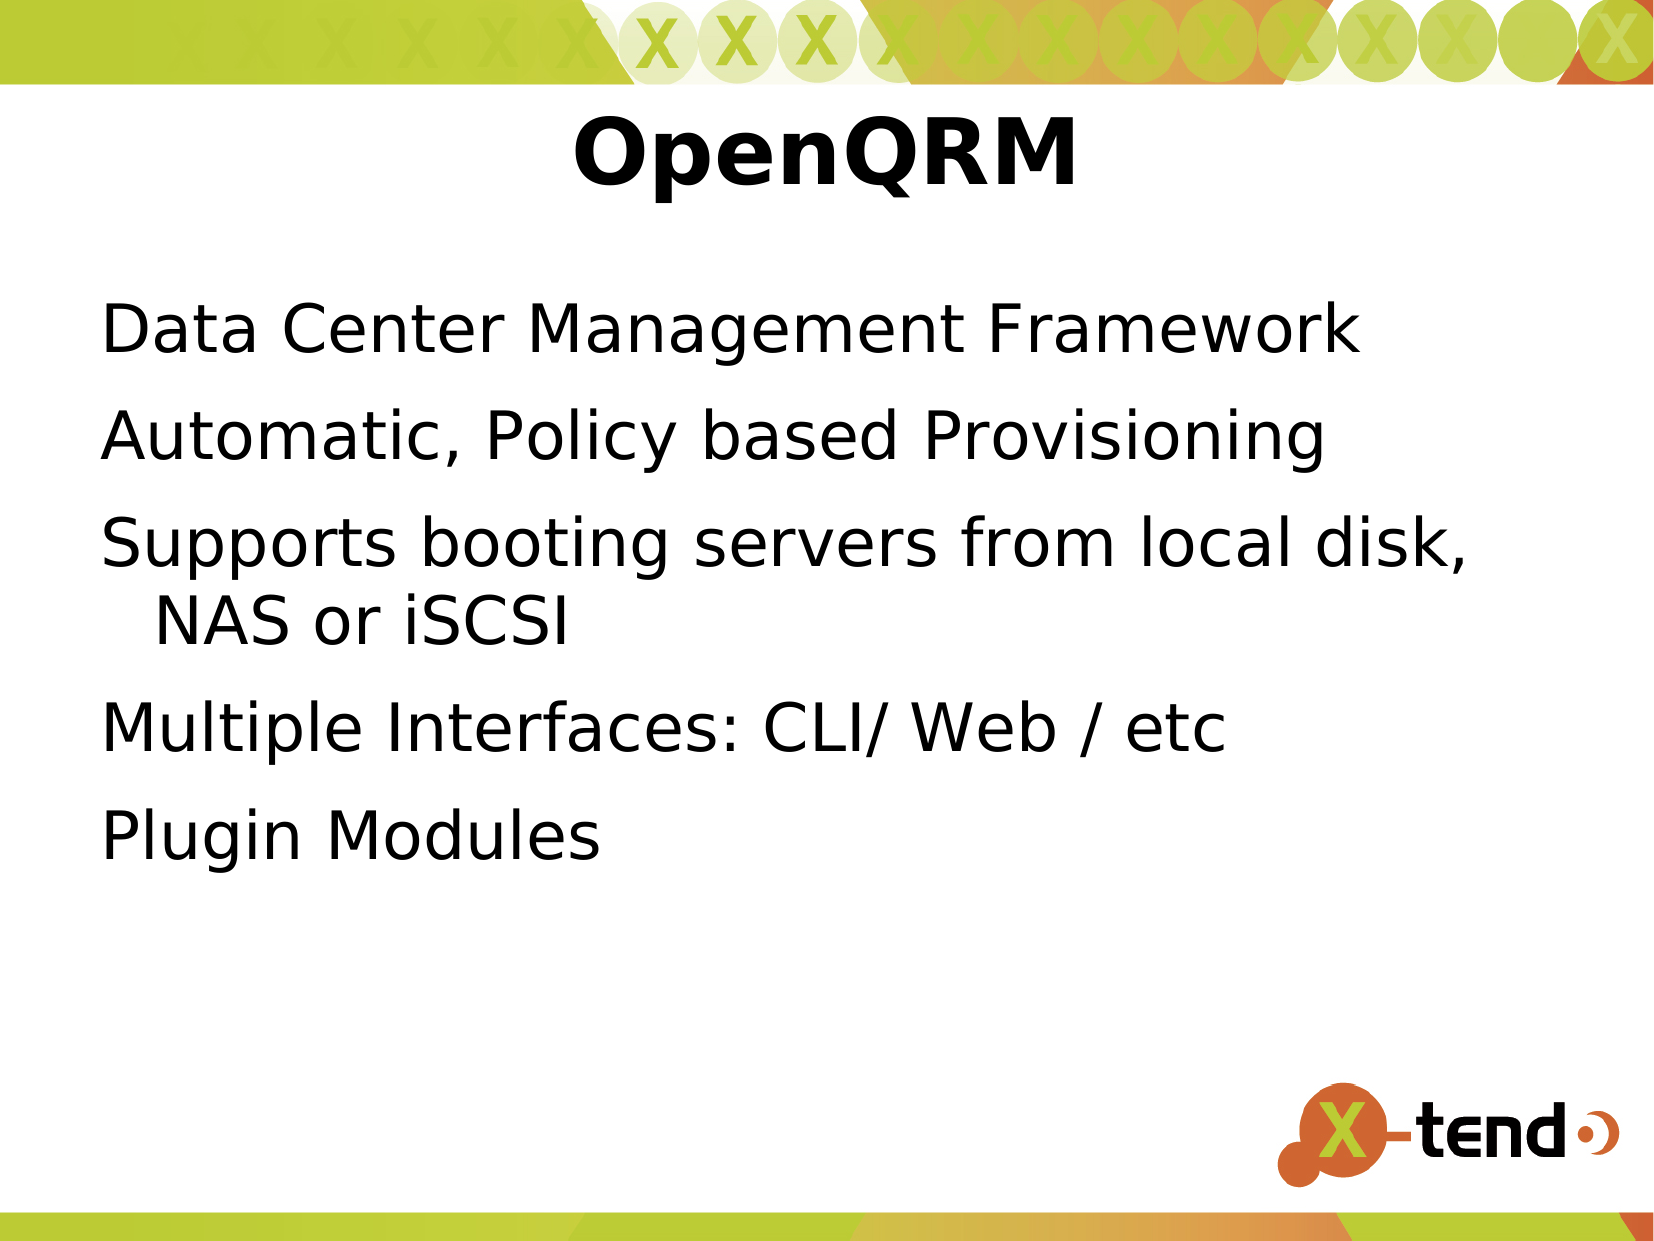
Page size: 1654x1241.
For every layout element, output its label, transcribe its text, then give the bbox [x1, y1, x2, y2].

title OpenQRM [82, 49, 1571, 257]
picture [0, 0, 1654, 1241]
list Data Center Management Framework Automatic, Policy based Provisioning Supports booting servers from local disk, NAS or iSCSI Multiple Interfaces: CLI/ Web / etc Plugin Modules [82, 290, 1571, 1094]
